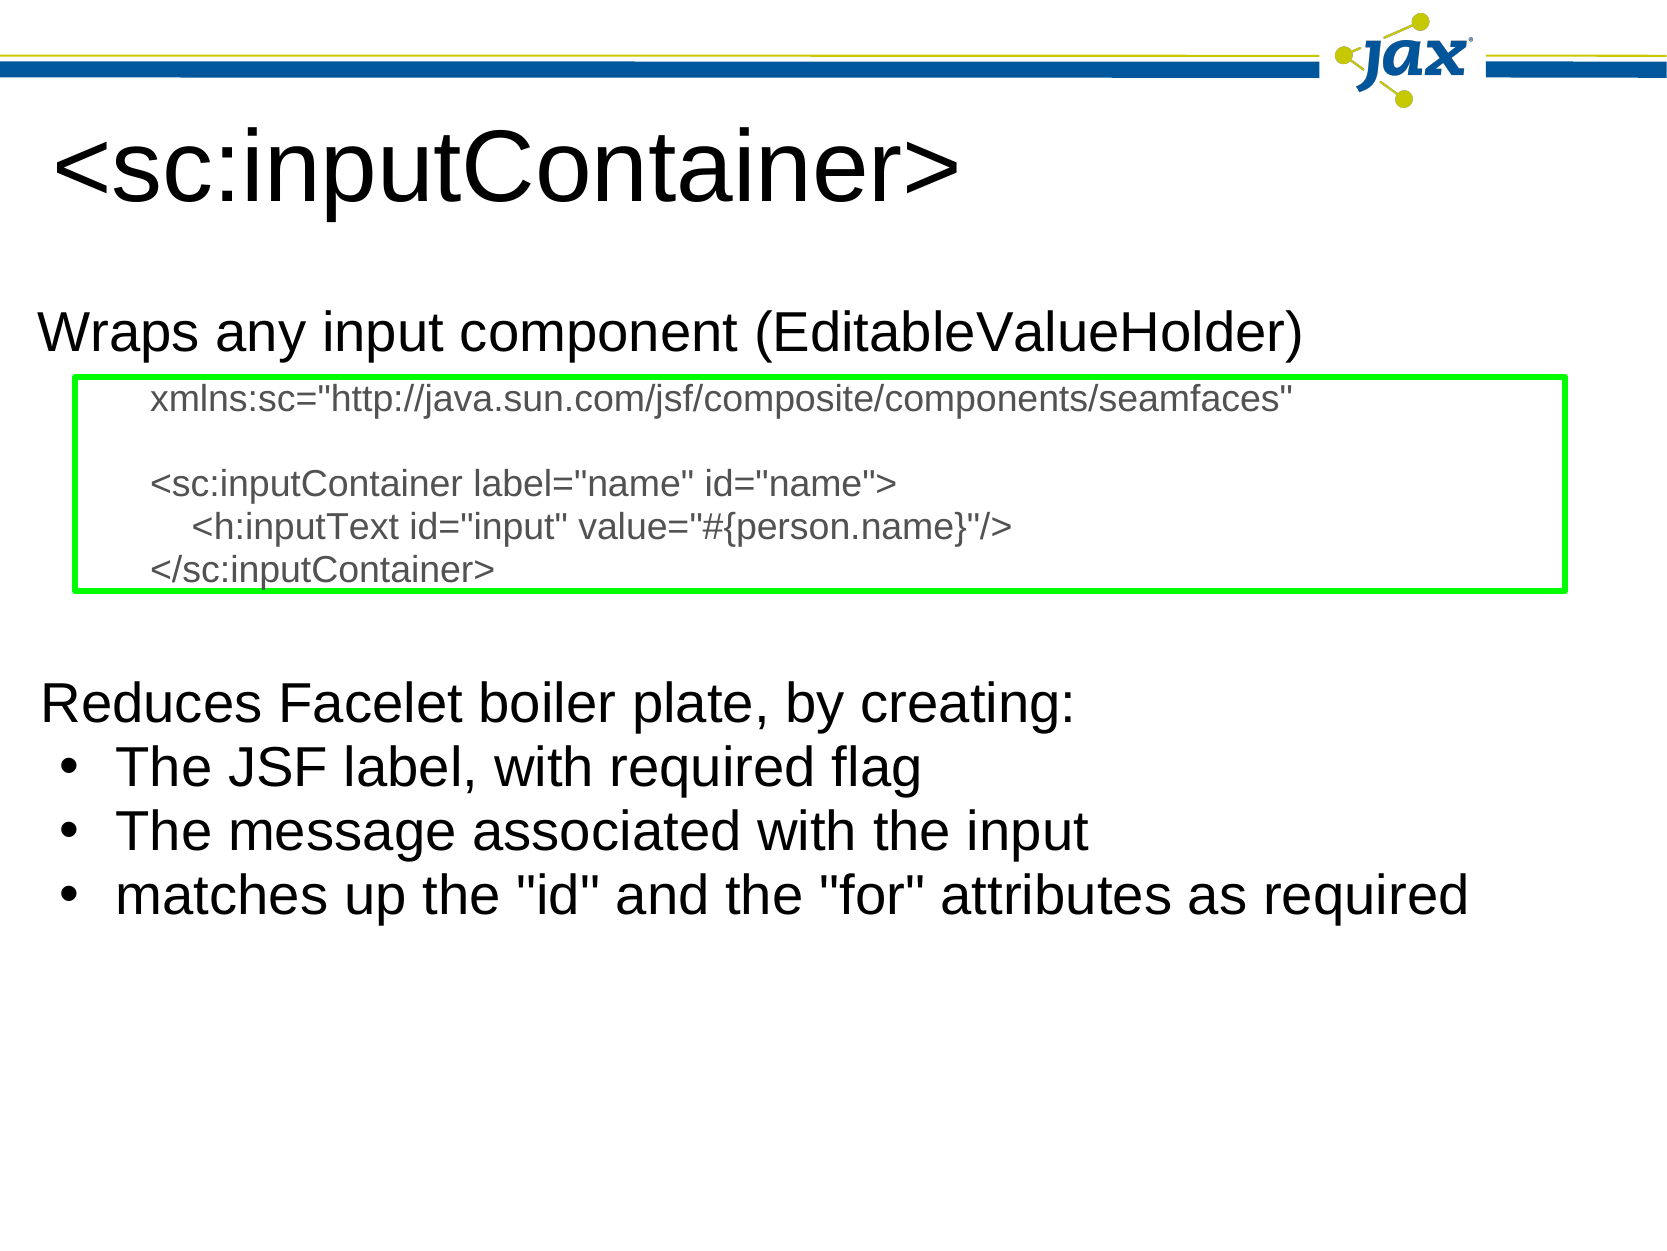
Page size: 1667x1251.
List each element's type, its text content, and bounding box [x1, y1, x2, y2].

text_box xmlns:sc="http://java.sun.com/jsf/composite/components/seamfaces" <sc:inputContainer label="name" id="name"> <h:inputText id="input" value="#{person.name}"/> </sc:inputContainer> [75, 377, 1565, 591]
title <sc:inputContainer> [37, 91, 1651, 230]
text_box Reduces Facelet boiler plate, by creating: The JSF label, with required flag The message associated with the input matches up the "id" and the "for" attributes as required [40, 670, 1600, 1056]
list Wraps any input component (EditableValueHolder) [37, 300, 1613, 1126]
picture [1335, 13, 1473, 91]
